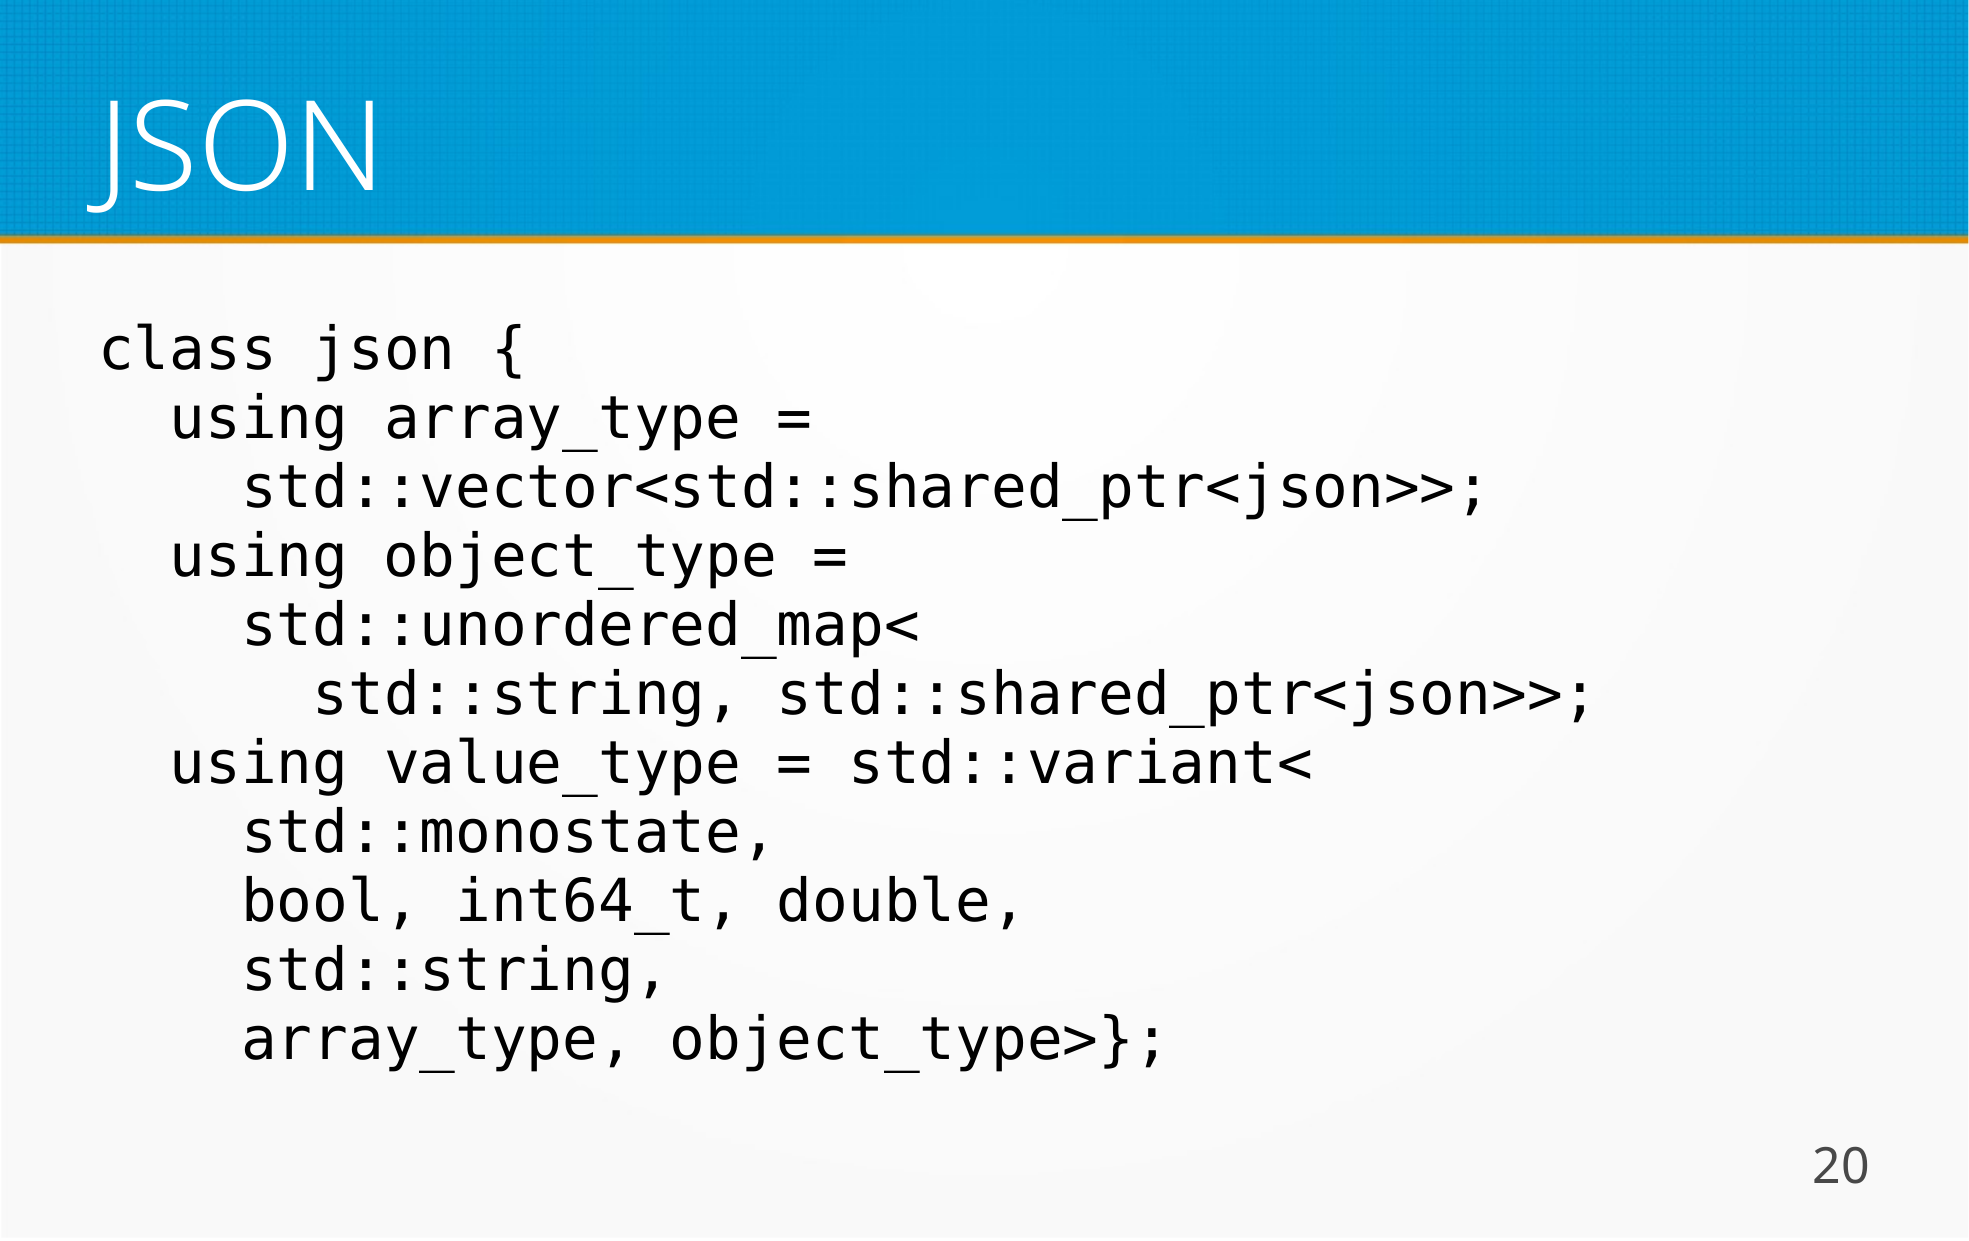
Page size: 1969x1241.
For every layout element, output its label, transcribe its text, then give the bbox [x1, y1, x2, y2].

list class json { using array_type = std::vector<std::shared_ptr<json>>; using object_type = std::unordered_map< std::string, std::shared_ptr<json>>; using value_type = std::variant< std::monostate, bool, int64_t, double, std::string, array_type, object_type>}; [98, 315, 1861, 1081]
title JSON [98, 19, 1870, 227]
picture [0, 233, 1969, 1241]
